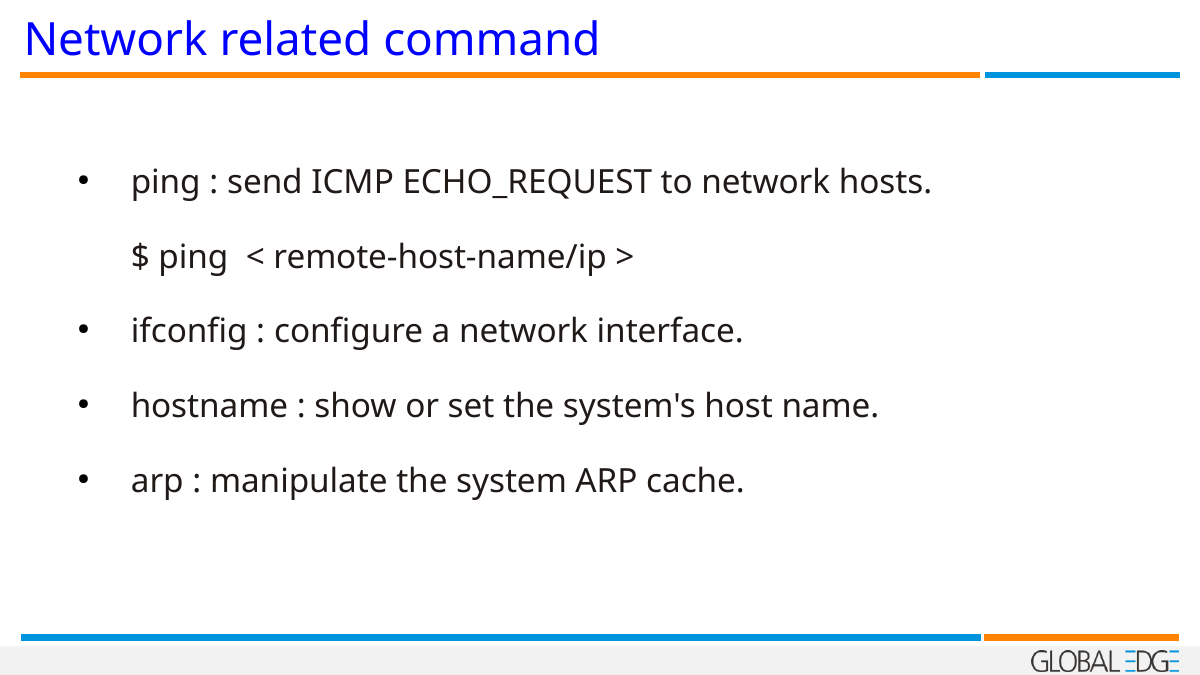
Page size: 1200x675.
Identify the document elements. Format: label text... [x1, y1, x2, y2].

title Network related command [23, 11, 1099, 65]
picture [1031, 650, 1179, 672]
list ping : send ICMP ECHO_REQUEST to network hosts. $ ping < remote-host-name/ip > ifconfig : configure a network interface. hostname : show or set the system's host name. arp : manipulate the system ARP cache. [60, 157, 1140, 550]
